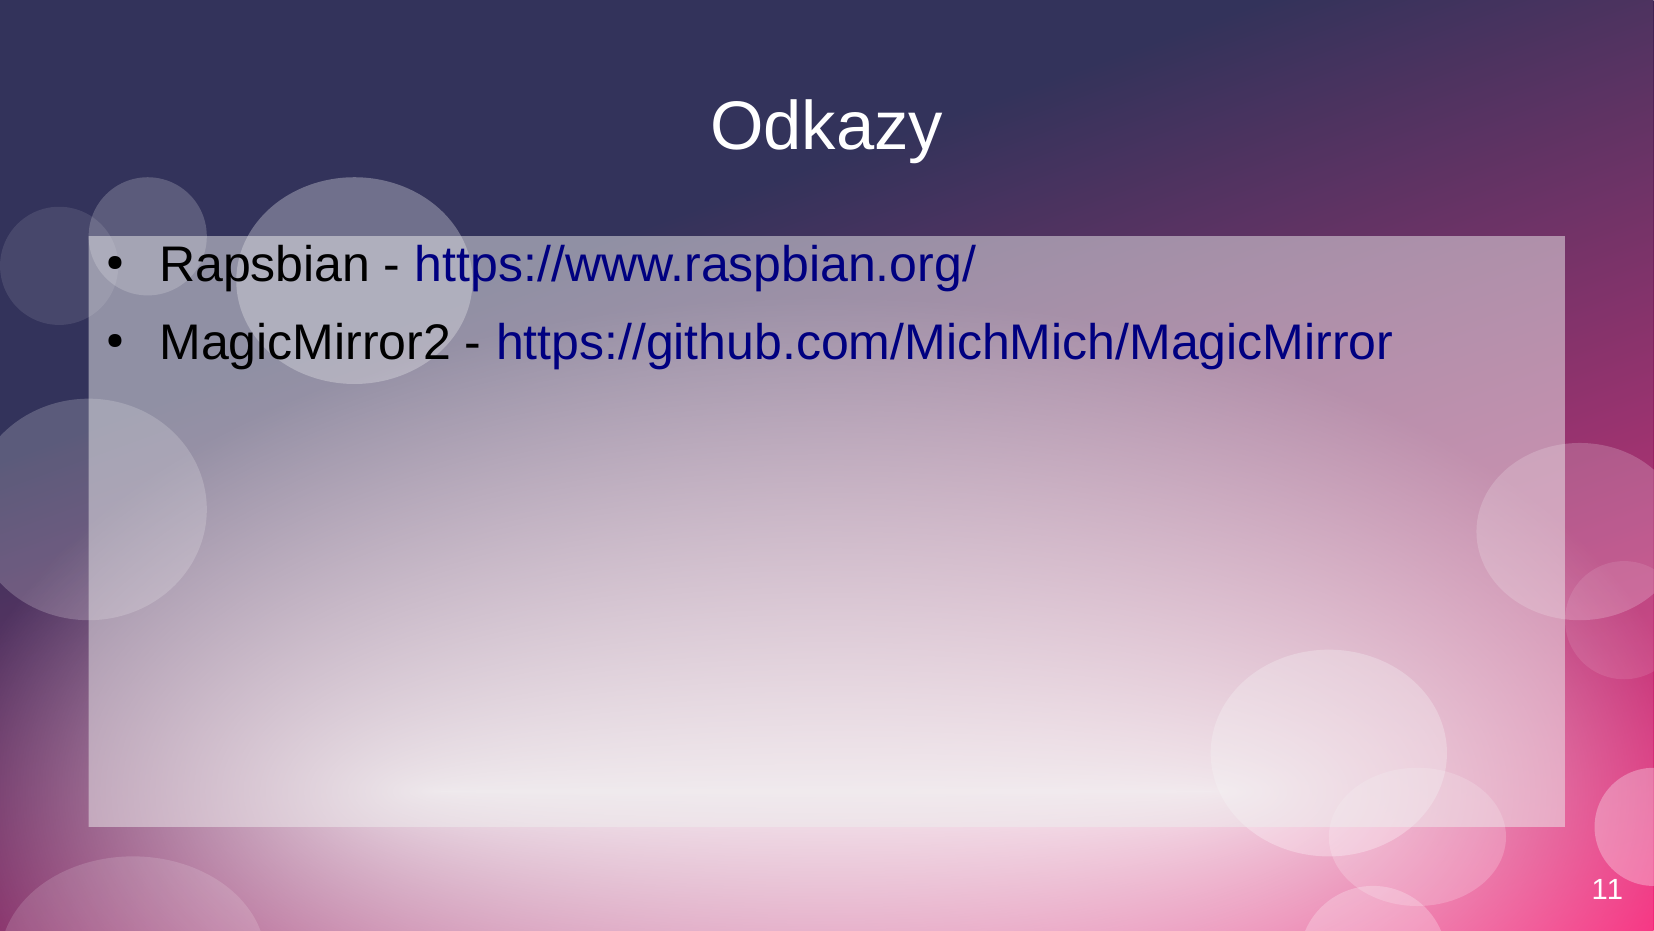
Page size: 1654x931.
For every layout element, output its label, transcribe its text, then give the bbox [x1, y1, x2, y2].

title Odkazy [88, 44, 1565, 207]
list Rapsbian - https://www.raspbian.org/ MagicMirror2 - https://github.com/MichMich/MagicMirror [88, 236, 1565, 827]
